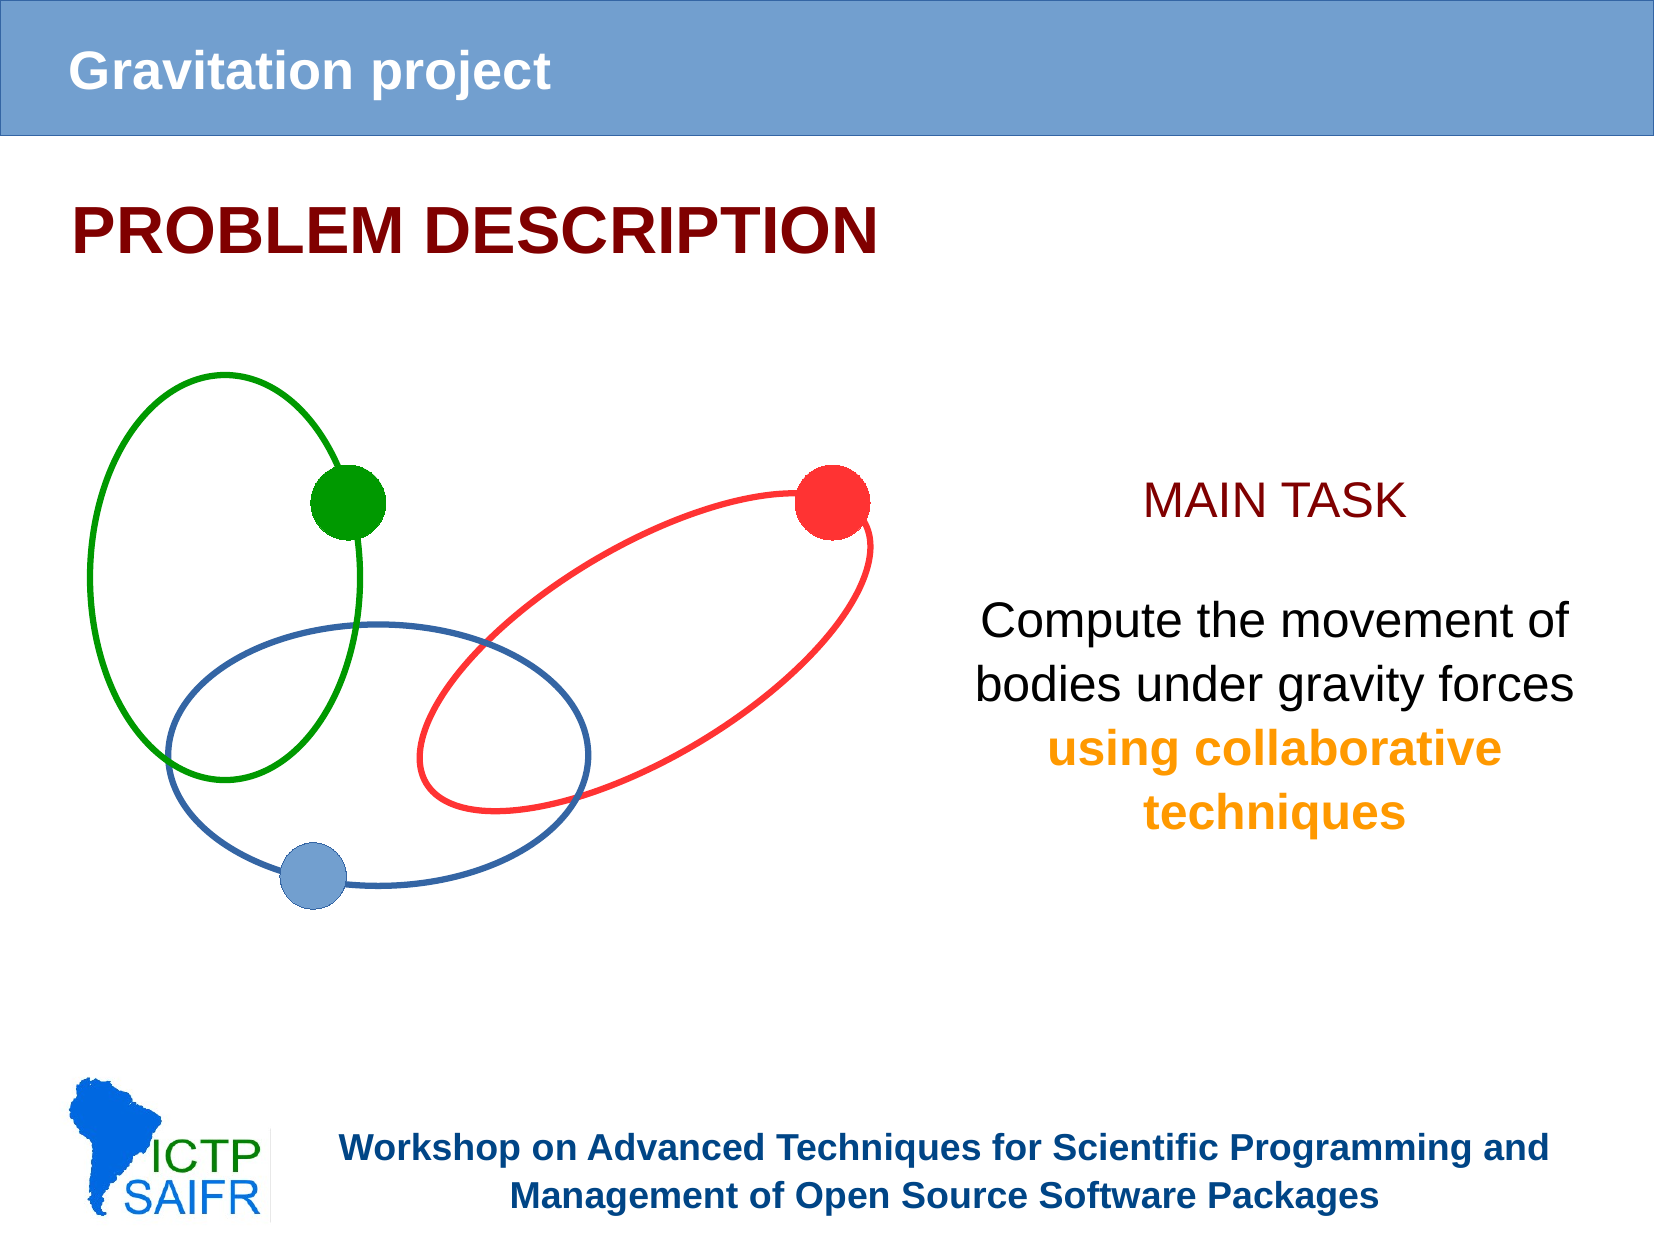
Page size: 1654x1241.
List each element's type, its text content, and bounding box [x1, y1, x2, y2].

picture [47, 1064, 271, 1235]
text_box [310, 465, 386, 541]
text_box [0, 0, 1654, 136]
text_box Workshop on Advanced Techniques for Scientific Programming and Management of Open Source Software Packages [255, 1112, 1636, 1233]
text_box Gravitation project [54, 33, 580, 109]
text_box [279, 842, 347, 910]
text_box [795, 465, 871, 541]
text_box PROBLEM DESCRIPTION [51, 185, 901, 301]
text_box MAIN TASK Compute the movement of bodies under gravity forces using collaborative techniques [960, 465, 1591, 912]
